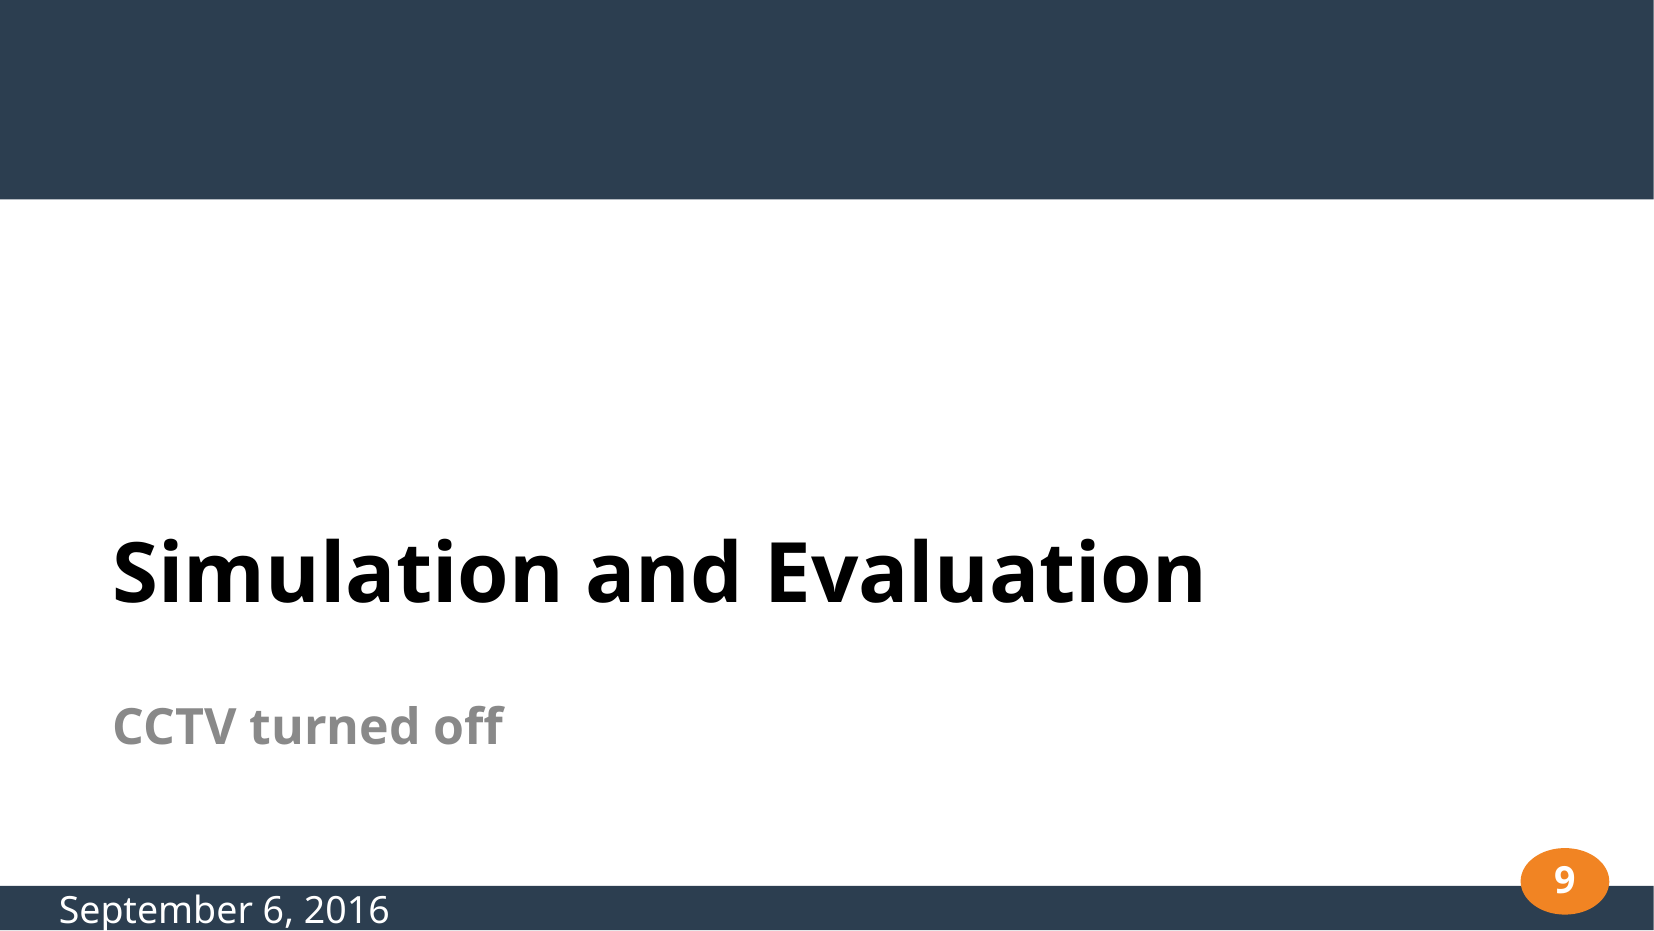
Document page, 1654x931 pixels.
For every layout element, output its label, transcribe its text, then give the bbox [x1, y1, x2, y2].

title Simulation and Evaluation [112, 232, 1540, 619]
text_box 12 [1505, 837, 1625, 926]
text_box September 6, 2016 [59, 885, 532, 931]
list CCTV turned off [112, 622, 1540, 827]
